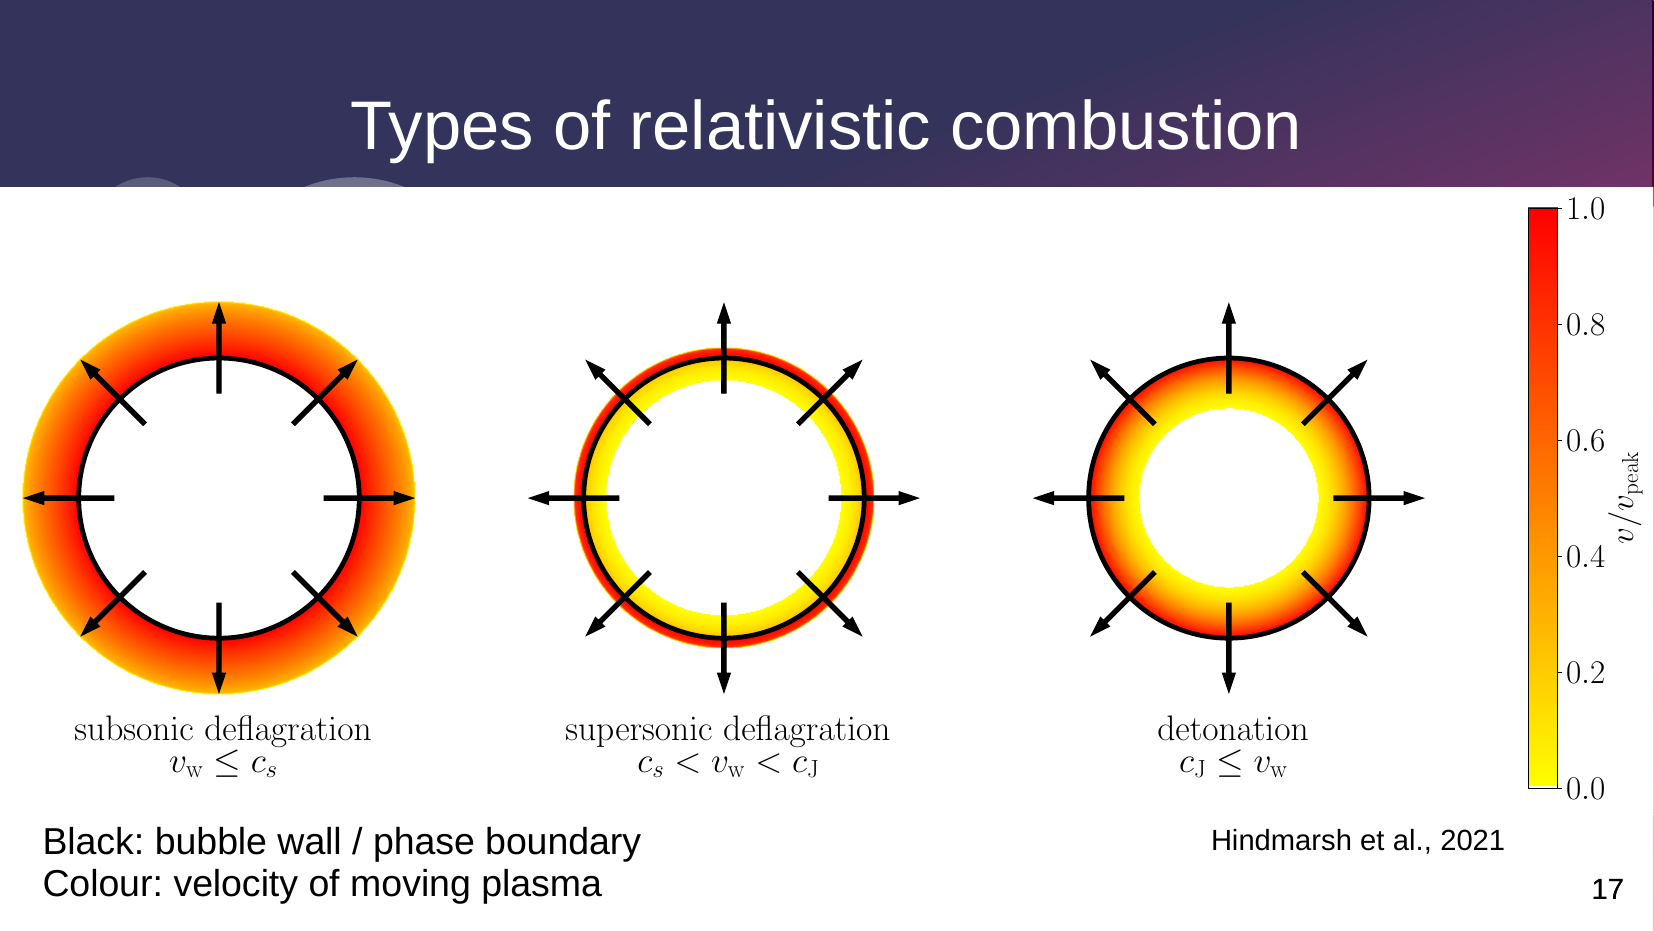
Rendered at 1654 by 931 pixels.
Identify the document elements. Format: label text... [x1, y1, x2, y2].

picture [0, 187, 1654, 815]
text_box Hindmarsh et al., 2021 [1196, 816, 1620, 874]
text_box Black: bubble wall / phase boundary Colour: velocity of moving plasma [27, 813, 1500, 913]
title Types of relativistic combustion [88, 44, 1565, 187]
